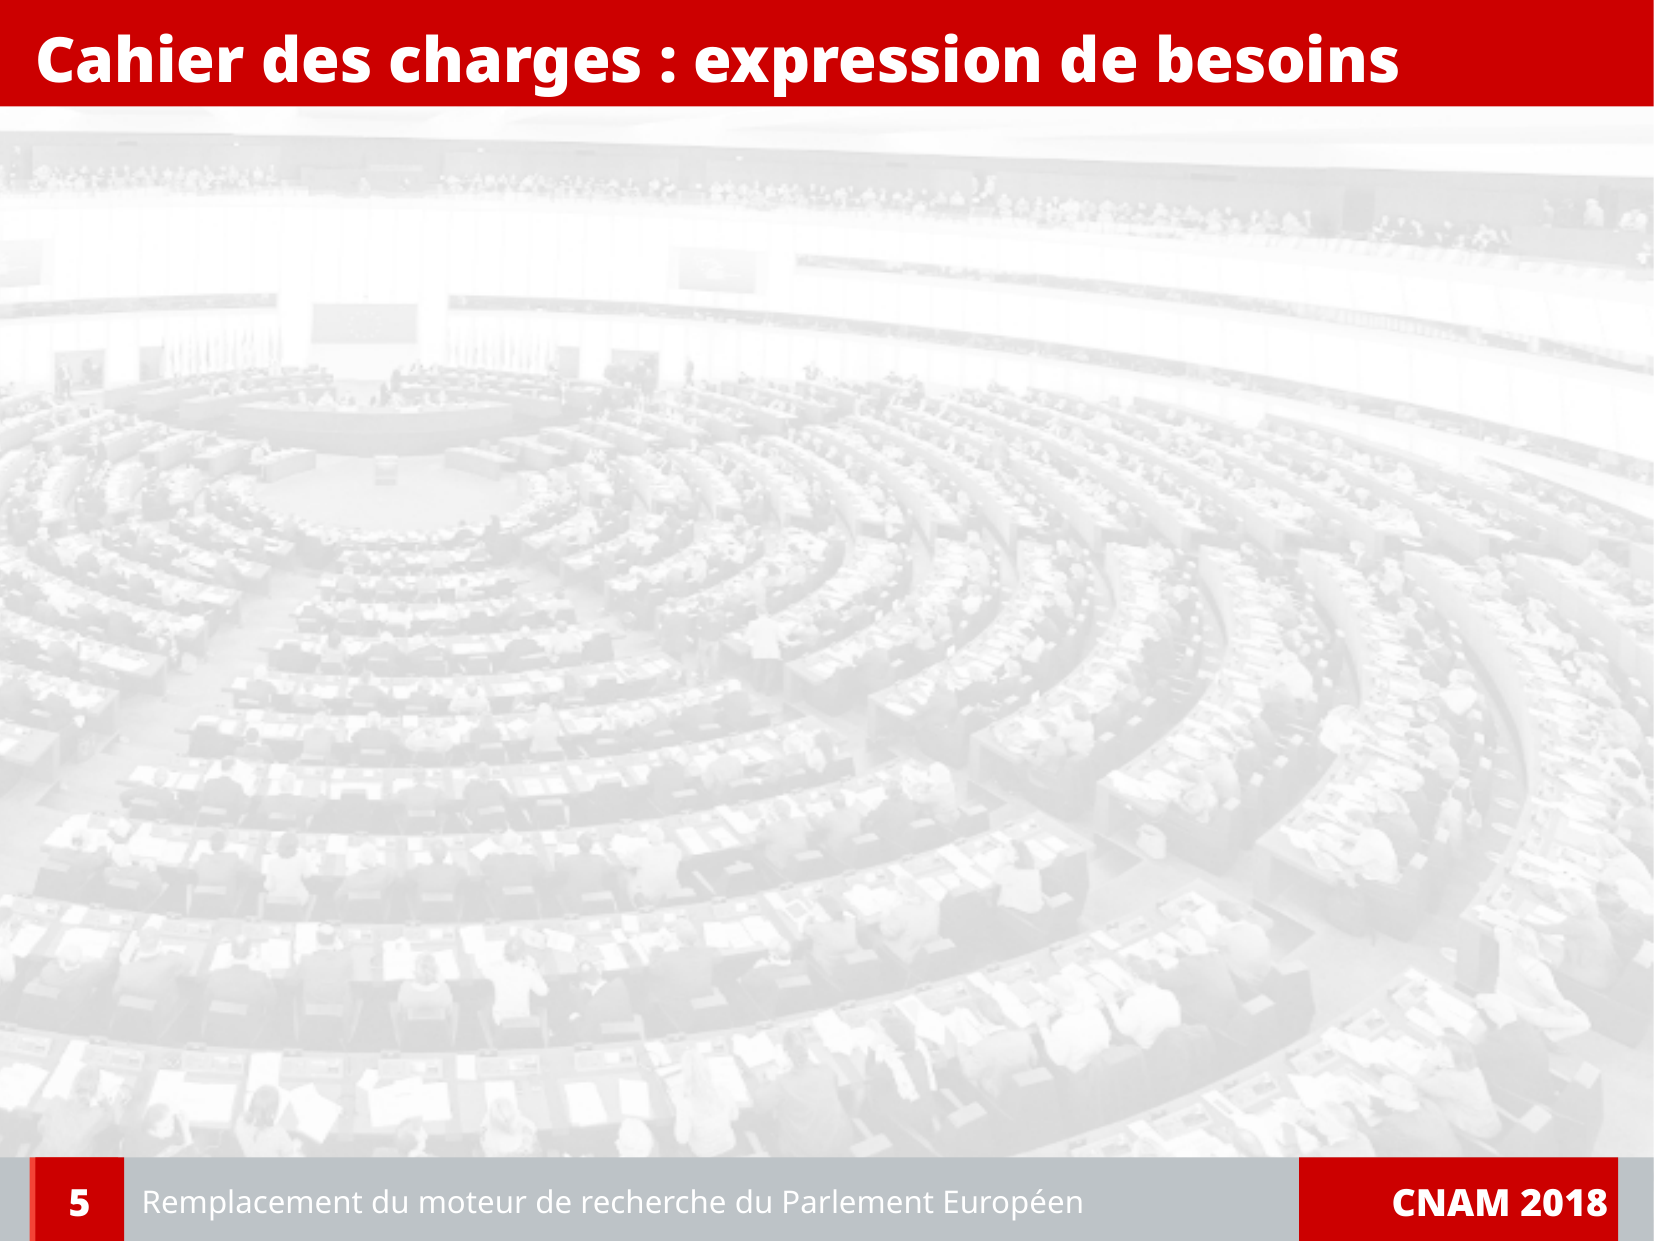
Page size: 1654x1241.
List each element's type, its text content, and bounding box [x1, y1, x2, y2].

picture [0, 107, 1654, 1157]
title Cahier des charges : expression de besoins [35, 0, 1571, 101]
